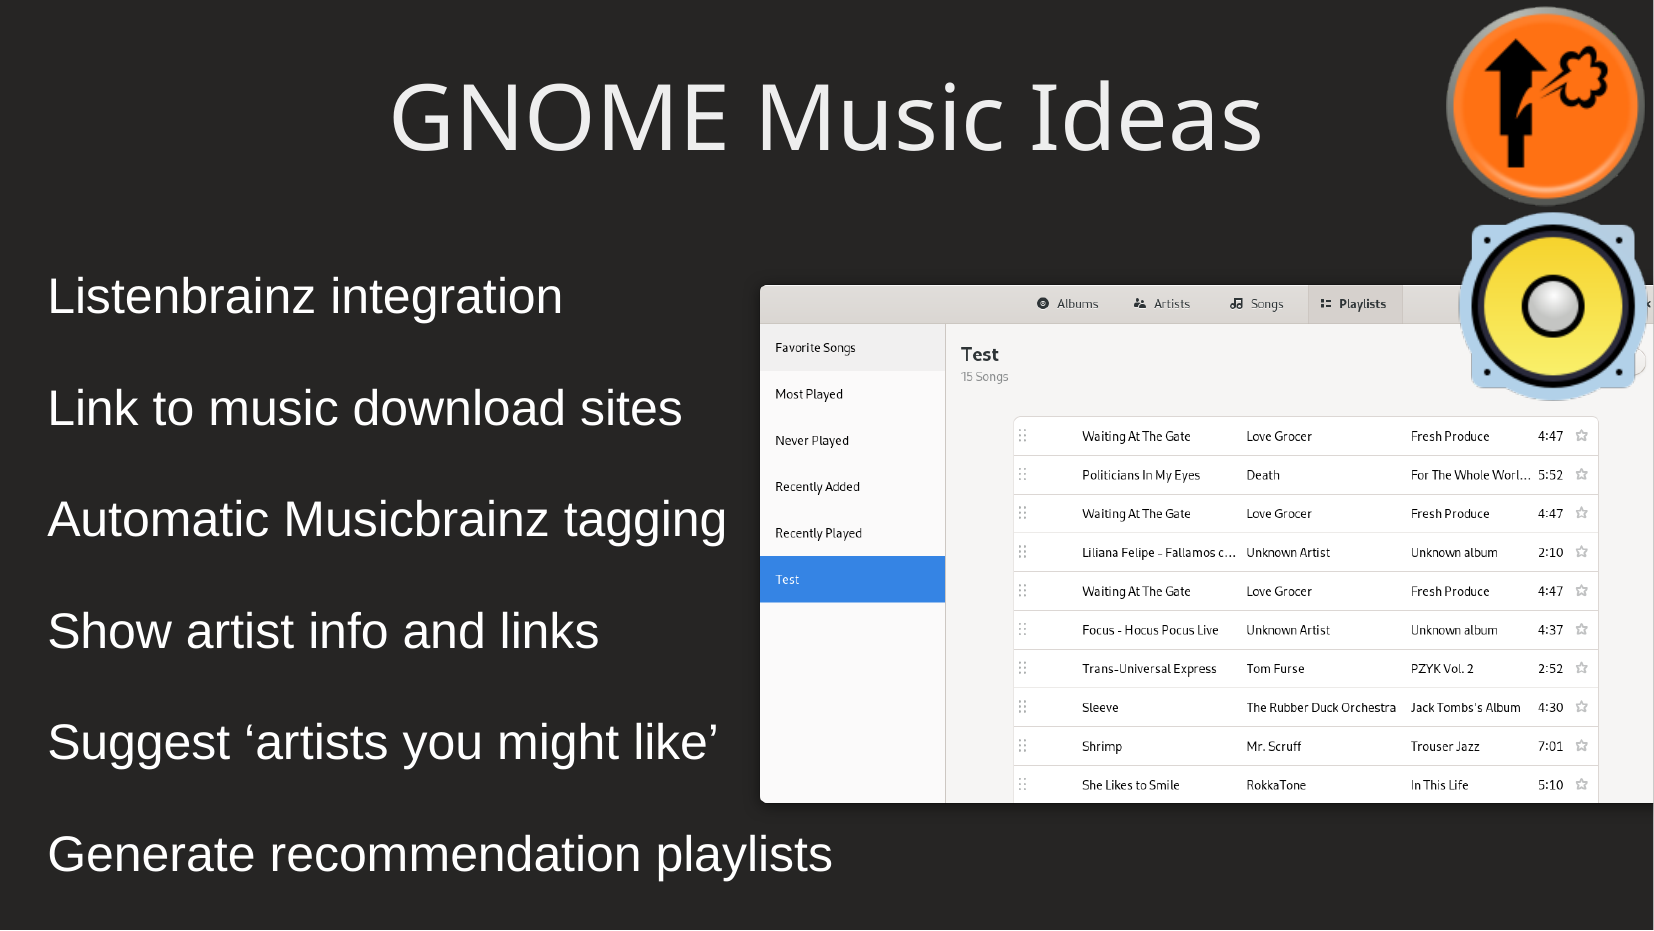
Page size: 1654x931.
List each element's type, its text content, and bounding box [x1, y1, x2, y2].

title GNOME Music Ideas [82, 37, 1446, 193]
subtitle Listenbrainz integration Link to music download sites Automatic Musicbrainz tagging Show artist info and links Suggest ‘artists you might like’ Generate recommendation playlists [47, 228, 1536, 931]
picture [738, 6, 1654, 827]
